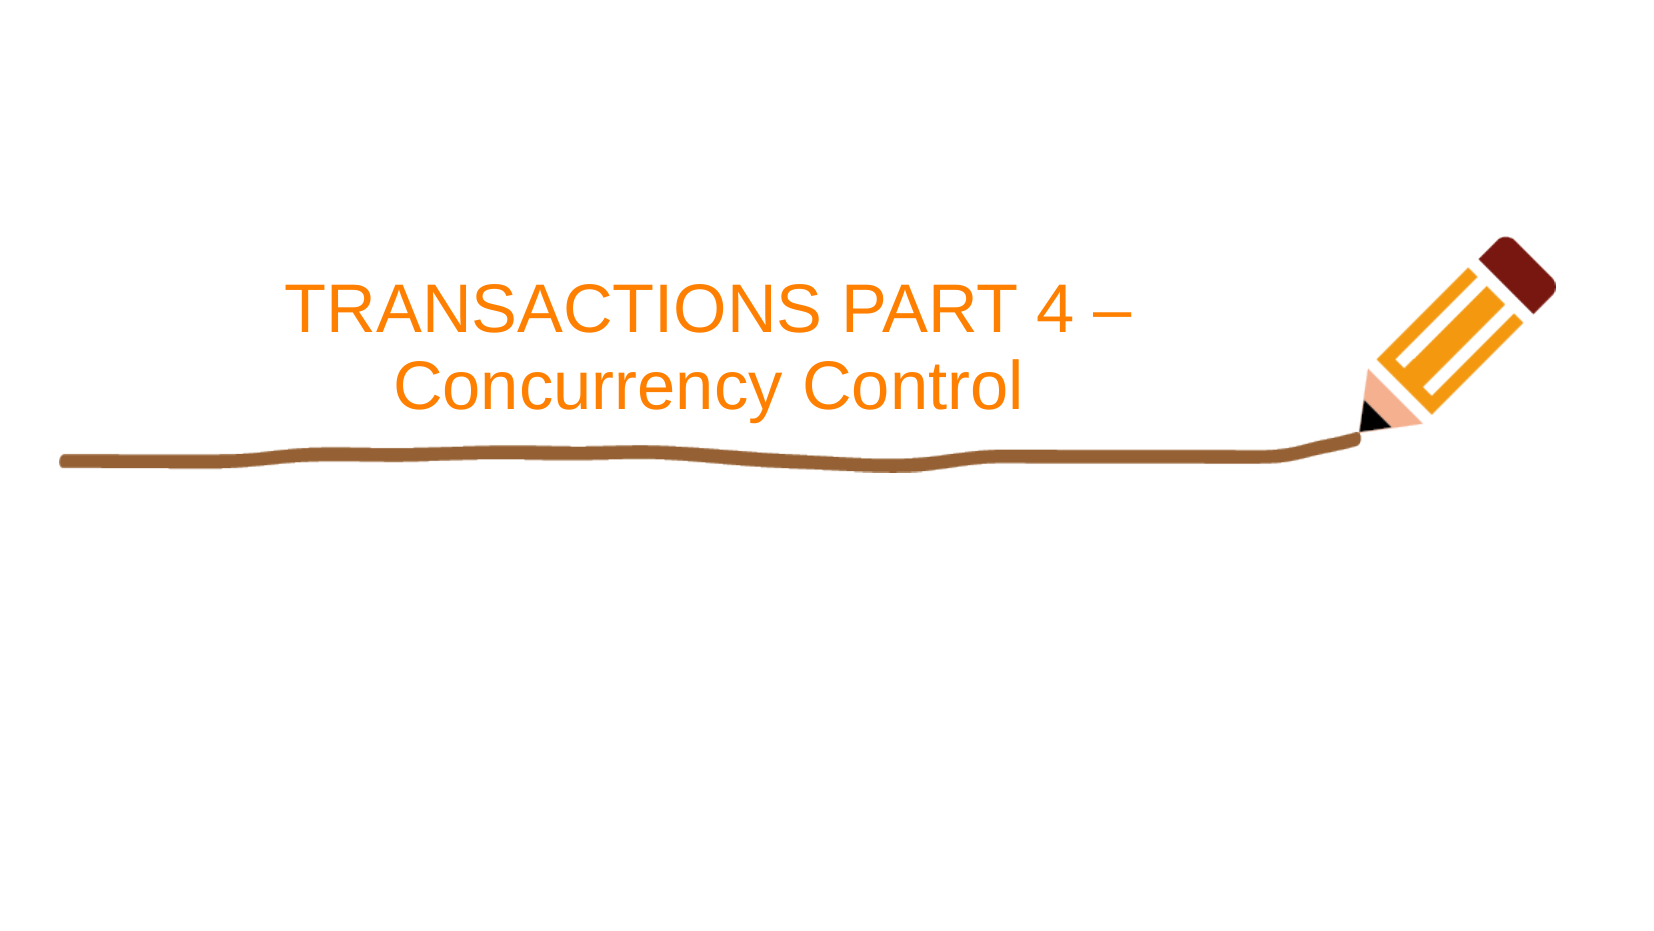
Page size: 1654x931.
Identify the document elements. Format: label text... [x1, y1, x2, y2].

title TRANSACTIONS PART 4 – Concurrency Control [88, 265, 1329, 429]
picture [59, 236, 1556, 473]
